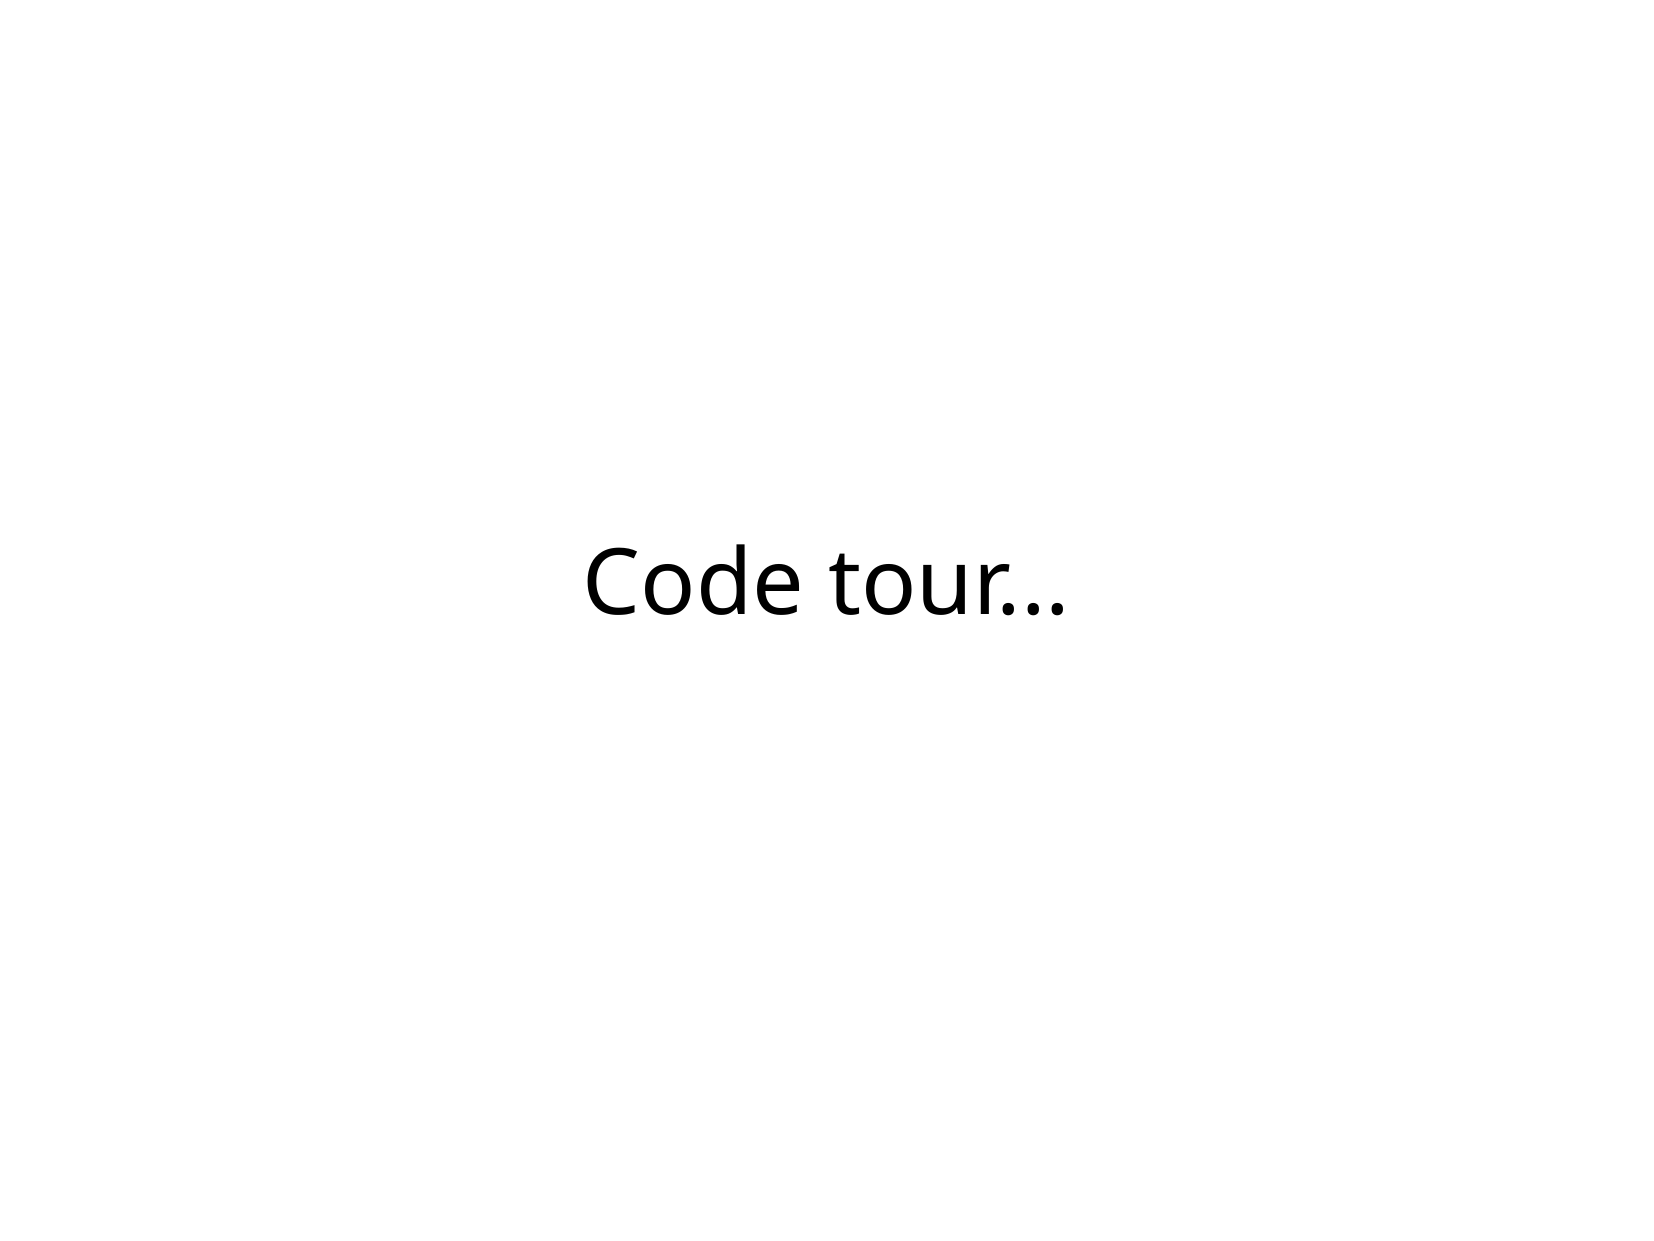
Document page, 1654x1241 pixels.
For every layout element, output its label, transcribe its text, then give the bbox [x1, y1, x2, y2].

subtitle Code tour... [82, 56, 1571, 1102]
